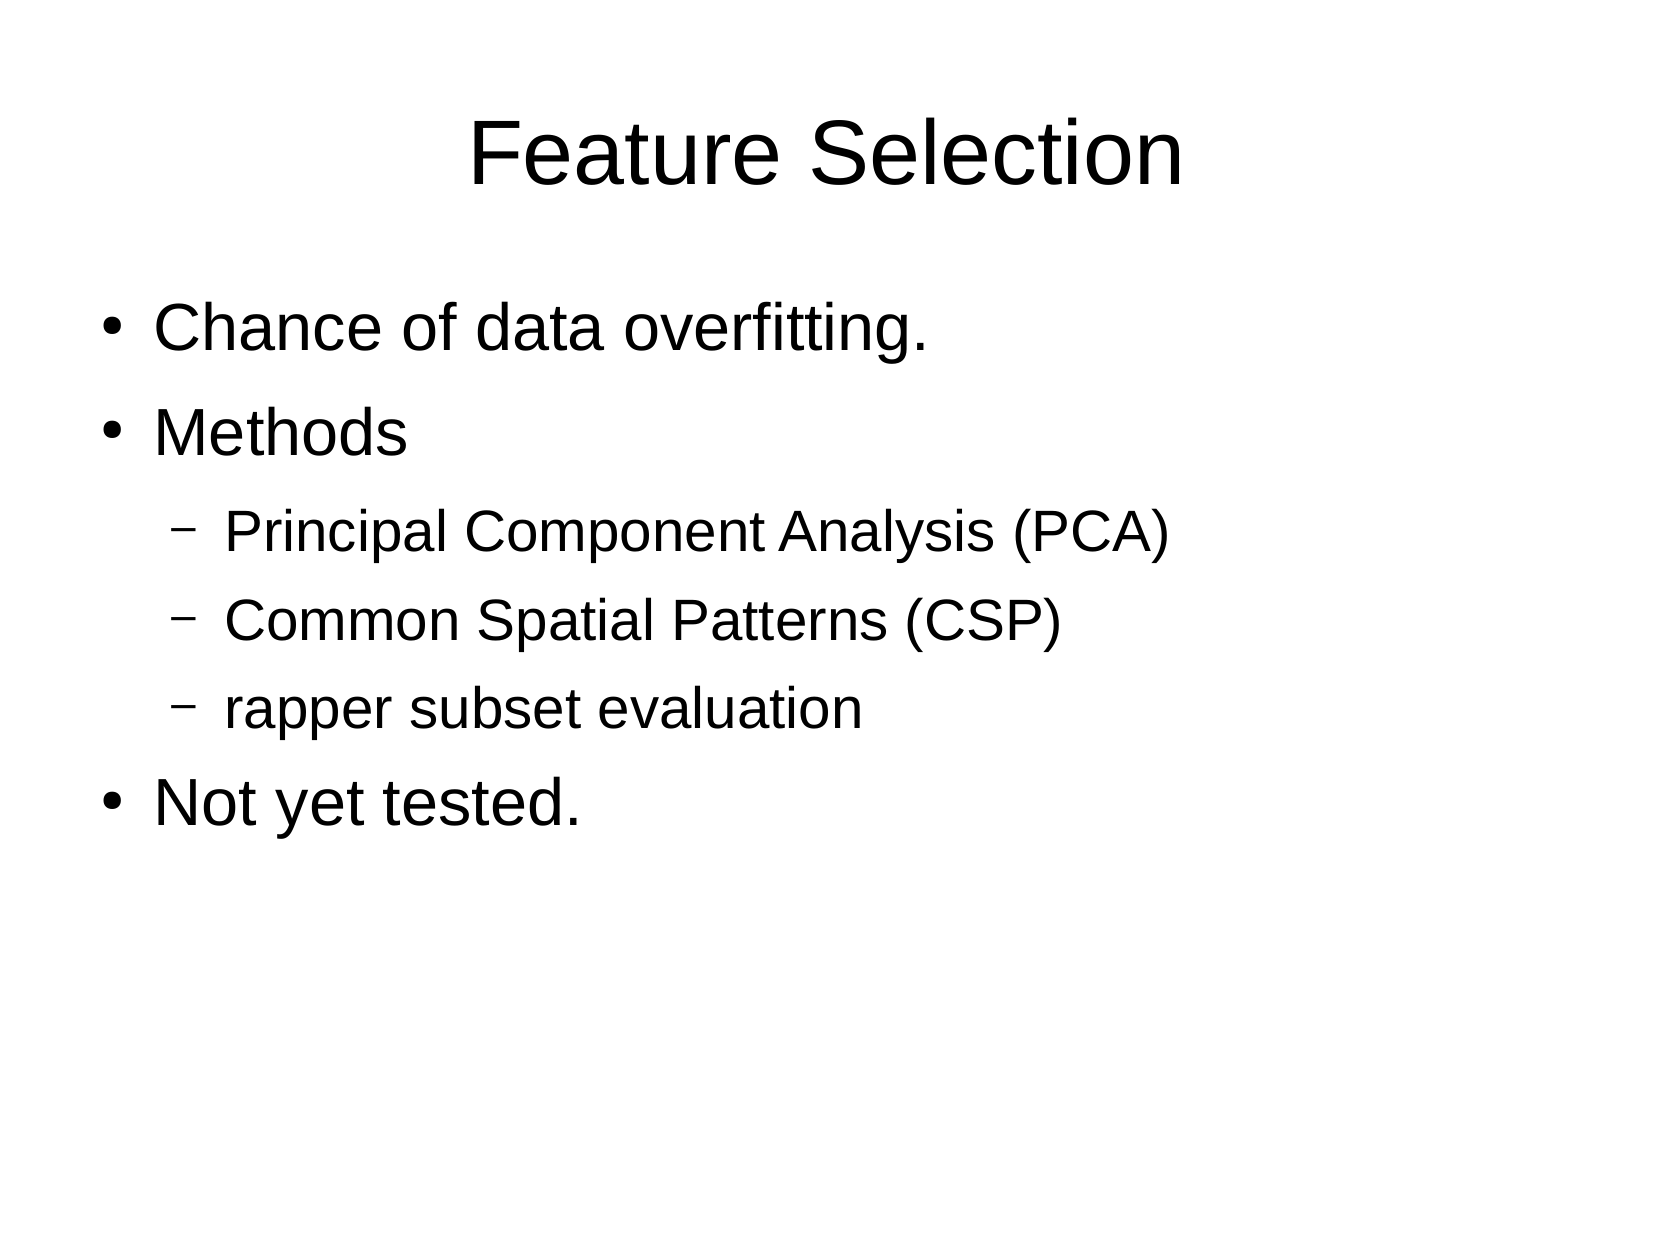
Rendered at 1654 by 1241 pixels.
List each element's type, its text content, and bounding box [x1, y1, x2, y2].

title Feature Selection [82, 49, 1571, 257]
list Chance of data overfitting. Methods Principal Component Analysis (PCA) Common Spatial Patterns (CSP) rapper subset evaluation Not yet tested. [82, 290, 1571, 1010]
